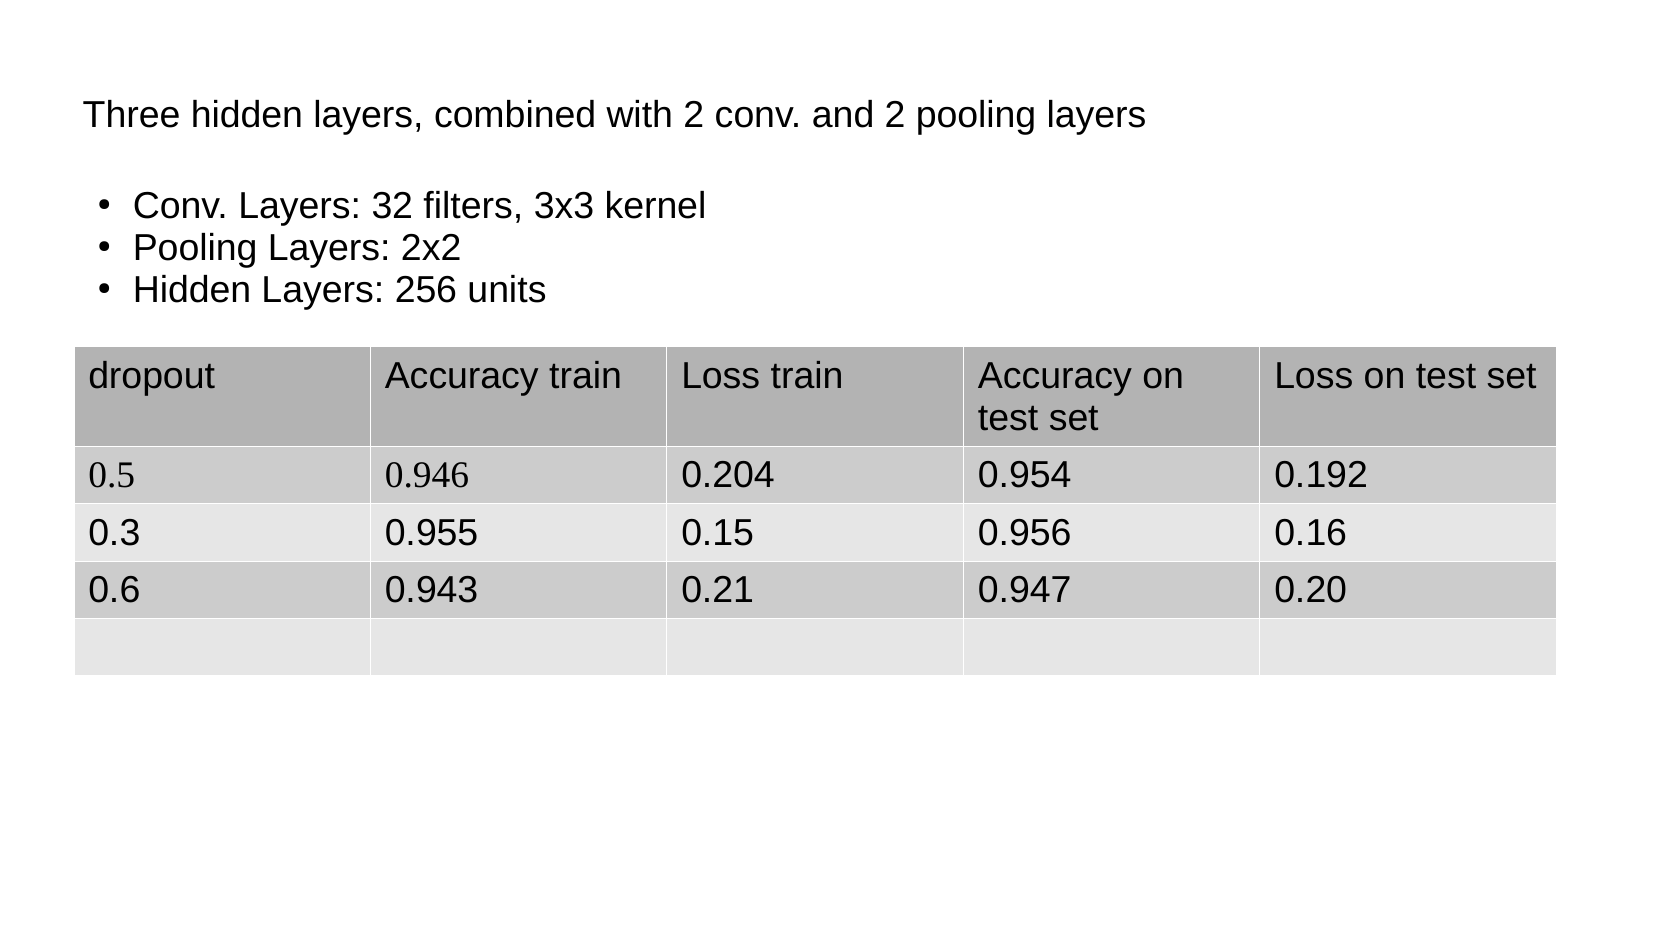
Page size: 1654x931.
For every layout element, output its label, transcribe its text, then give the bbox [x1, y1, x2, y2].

table_cell 0.5 [75, 447, 370, 503]
table_cell 0.21 [667, 562, 963, 618]
table_cell 0.16 [1260, 504, 1556, 561]
table_cell [964, 619, 1259, 675]
table_cell [371, 619, 666, 675]
table_cell 0.204 [667, 447, 963, 503]
table_cell 0.943 [371, 562, 666, 618]
table_cell 0.15 [667, 504, 963, 561]
table_cell [75, 619, 370, 675]
table_header Loss train [667, 347, 963, 446]
table_cell 0.192 [1260, 447, 1556, 503]
table_header dropout [75, 347, 370, 446]
text_box Conv. Layers: 32 filters, 3x3 kernel Pooling Layers: 2x2 Hidden Layers: 256 units [82, 177, 722, 360]
table_cell 0.955 [371, 504, 666, 561]
table_cell 0.946 [371, 447, 666, 503]
title Three hidden layers, combined with 2 conv. and 2 pooling layers [82, 37, 1571, 193]
table_header Loss on test set [1260, 347, 1556, 446]
table_cell 0.954 [964, 447, 1259, 503]
table_header Accuracy train [371, 360, 666, 446]
table_cell [667, 619, 963, 675]
table_header Accuracy on test set [964, 347, 1259, 446]
table_cell 0.20 [1260, 562, 1556, 618]
table_cell [1260, 619, 1556, 675]
table_cell 0.6 [75, 562, 370, 618]
table_cell 0.947 [964, 562, 1259, 618]
table_cell 0.3 [75, 504, 370, 561]
table_cell 0.956 [964, 504, 1259, 561]
